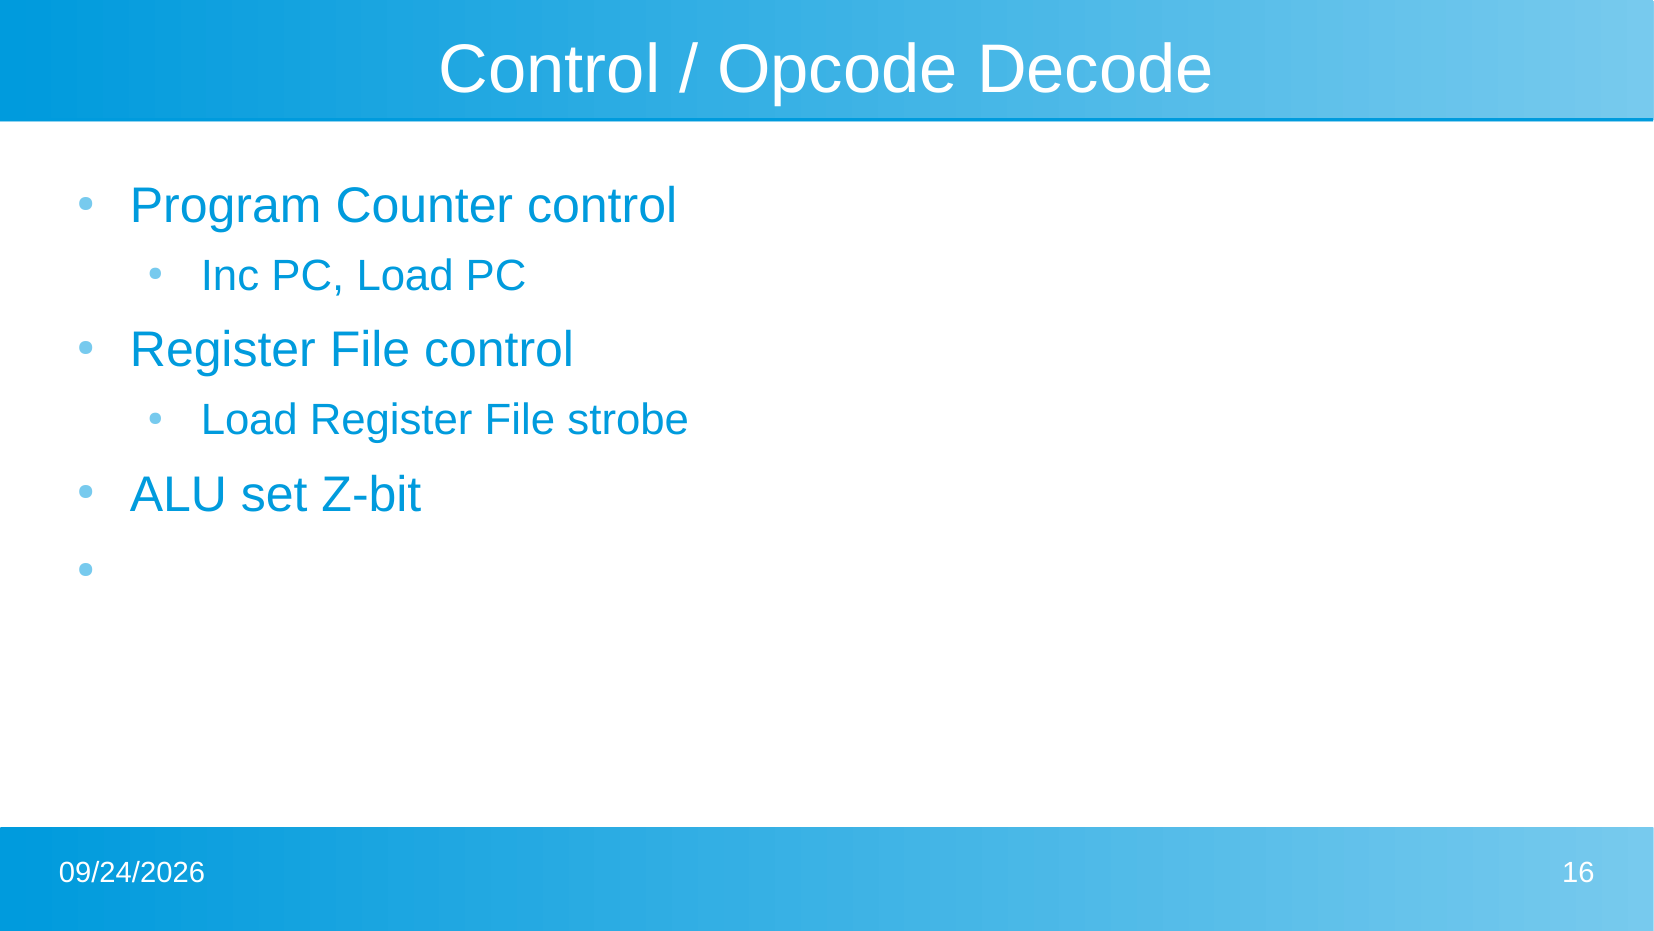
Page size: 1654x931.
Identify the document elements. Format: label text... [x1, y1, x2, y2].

list Program Counter control Inc PC, Load PC Register File control Load Register File strobe ALU set Z-bit [59, 177, 1595, 768]
title Control / Opcode Decode [59, 29, 1595, 108]
